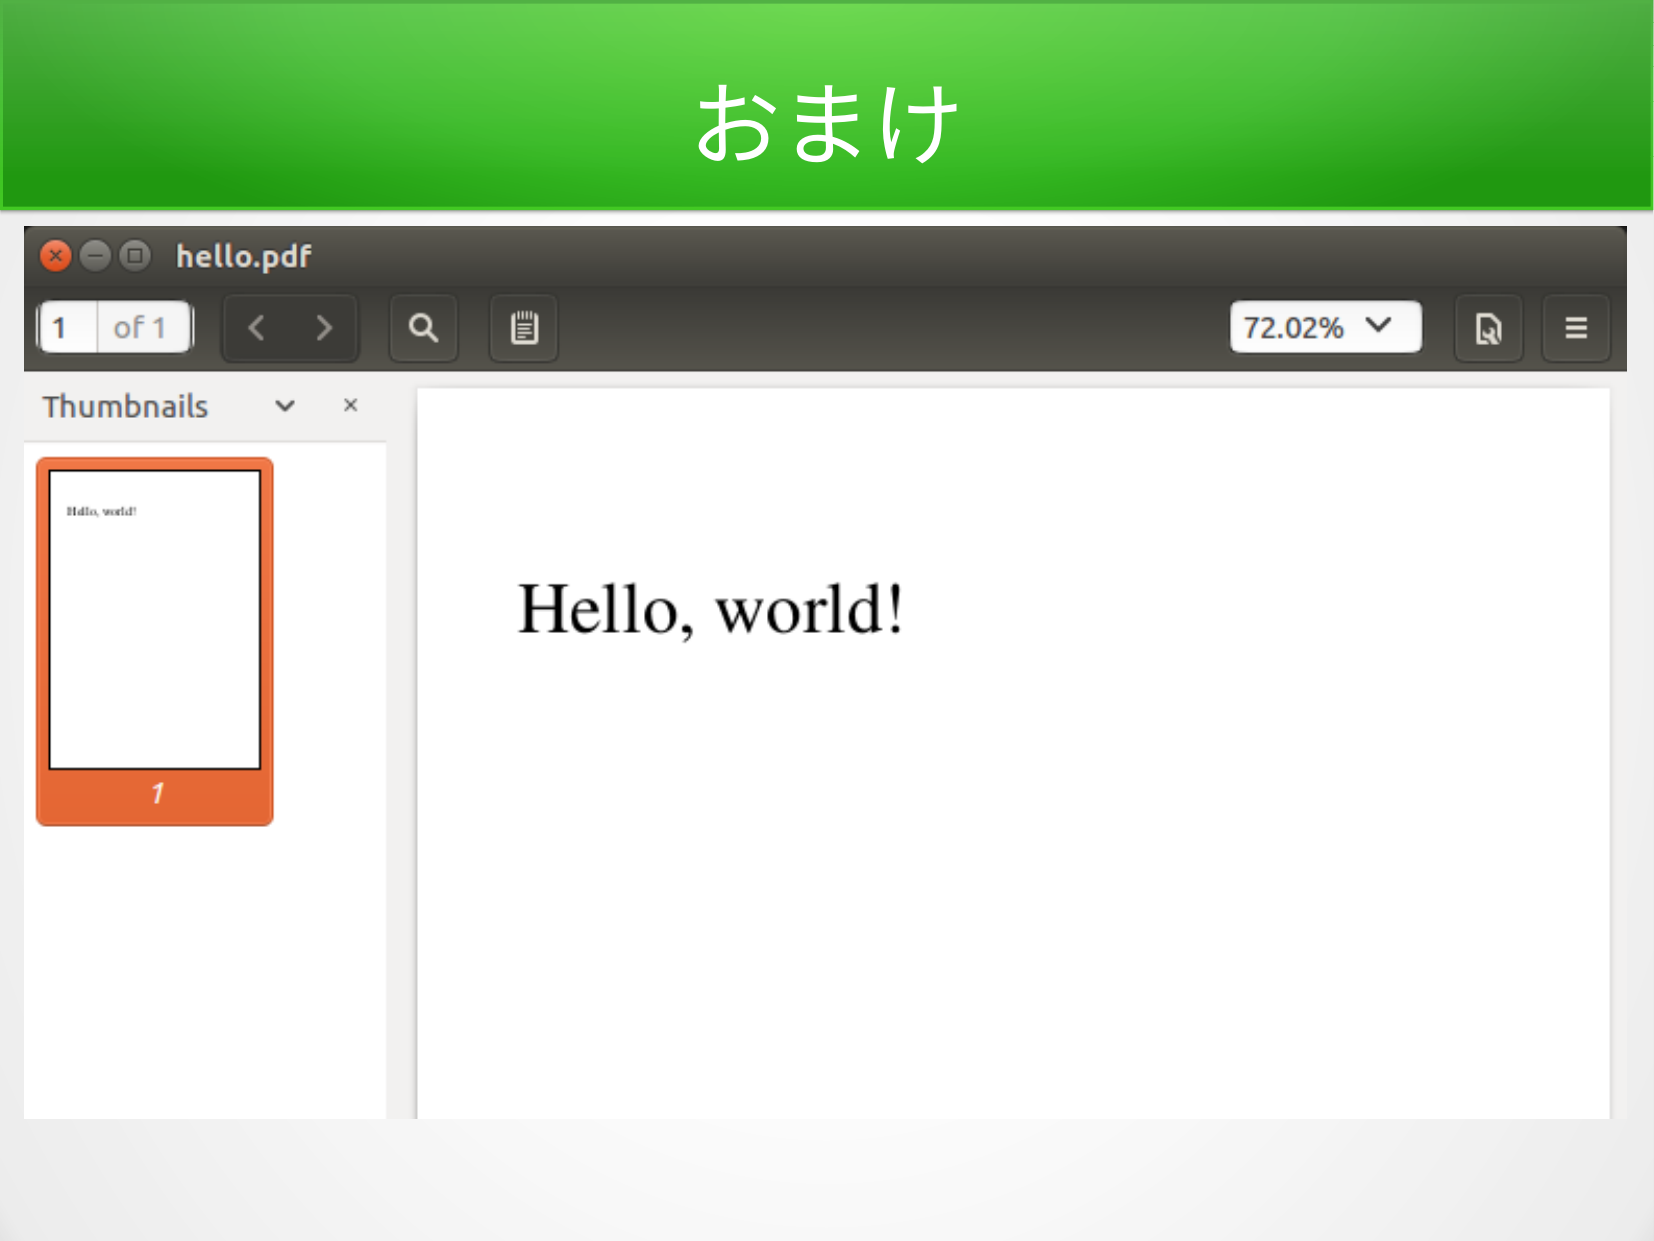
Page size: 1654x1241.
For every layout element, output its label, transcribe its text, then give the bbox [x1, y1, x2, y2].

title おまけ [82, 47, 1571, 189]
picture [24, 226, 1627, 1119]
